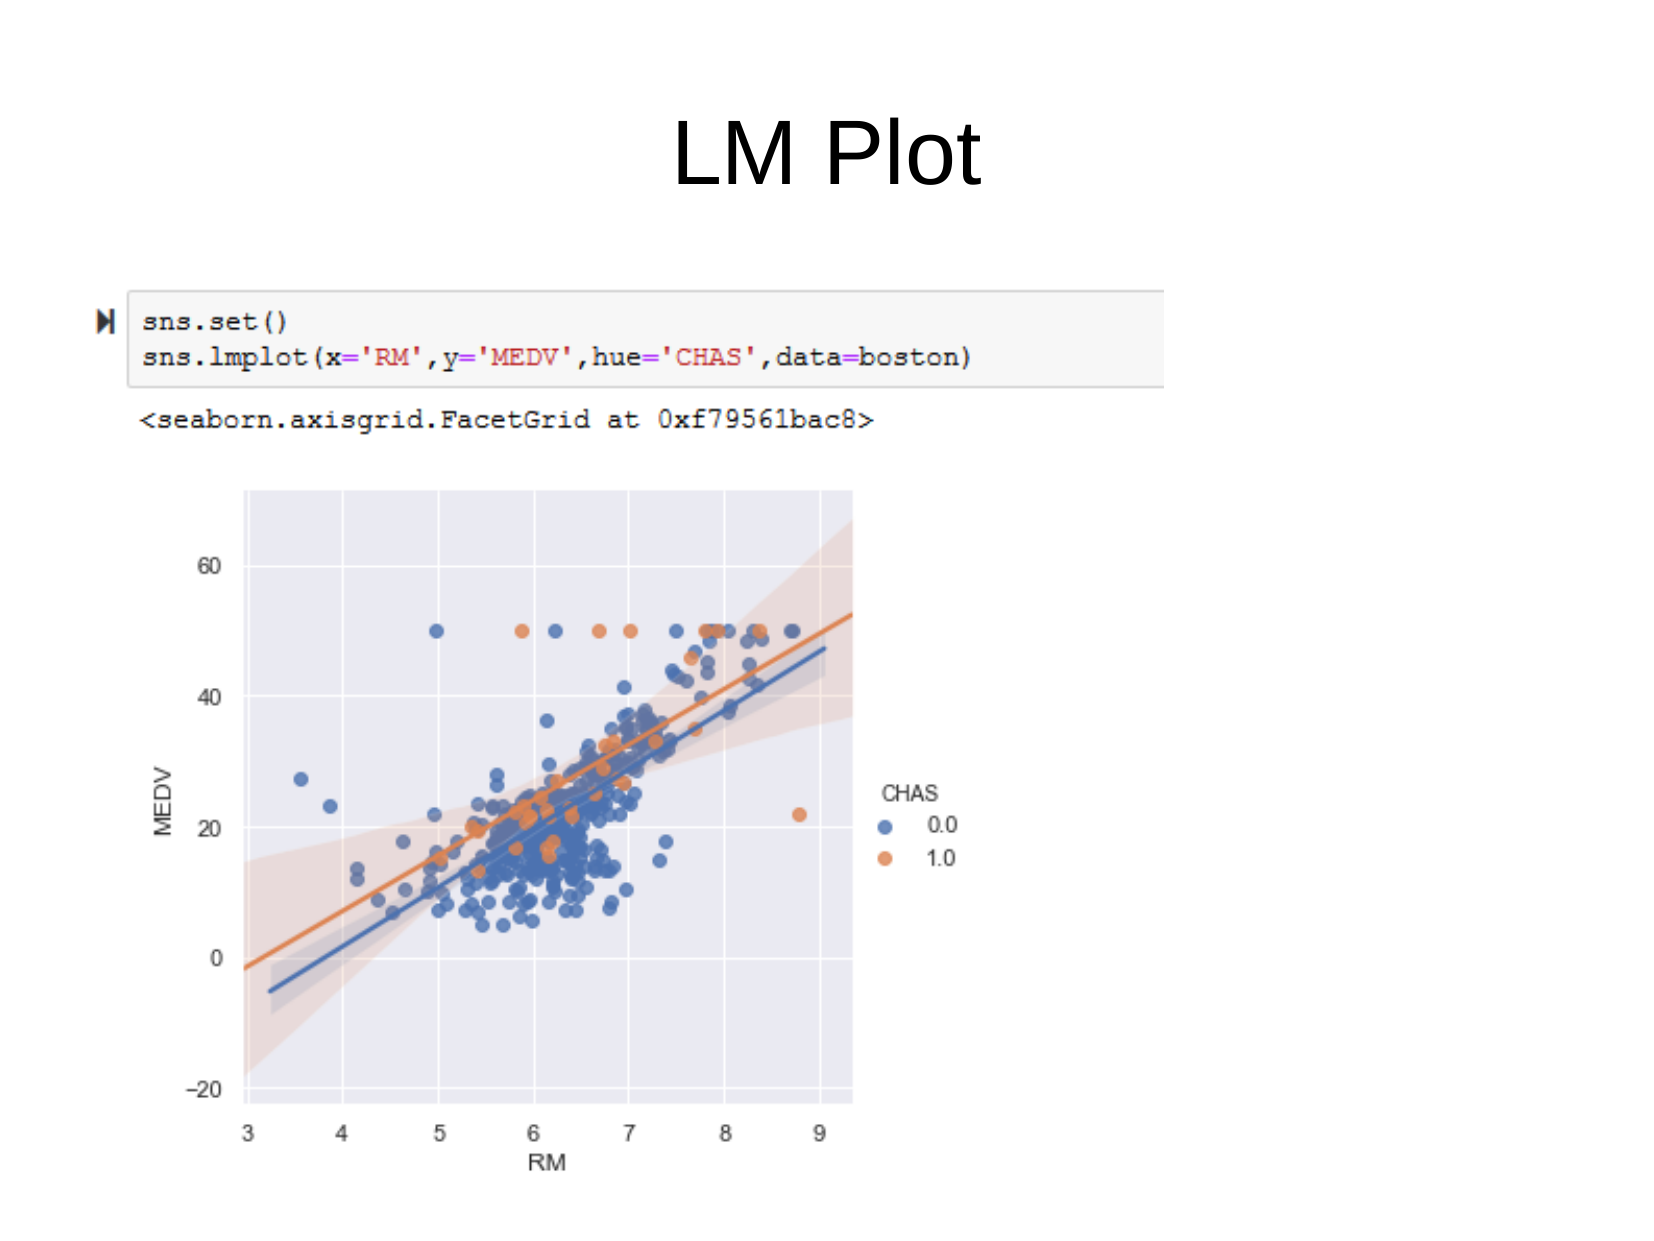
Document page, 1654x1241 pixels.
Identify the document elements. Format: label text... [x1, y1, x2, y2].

title LM Plot [82, 49, 1571, 257]
picture [69, 276, 1164, 1194]
